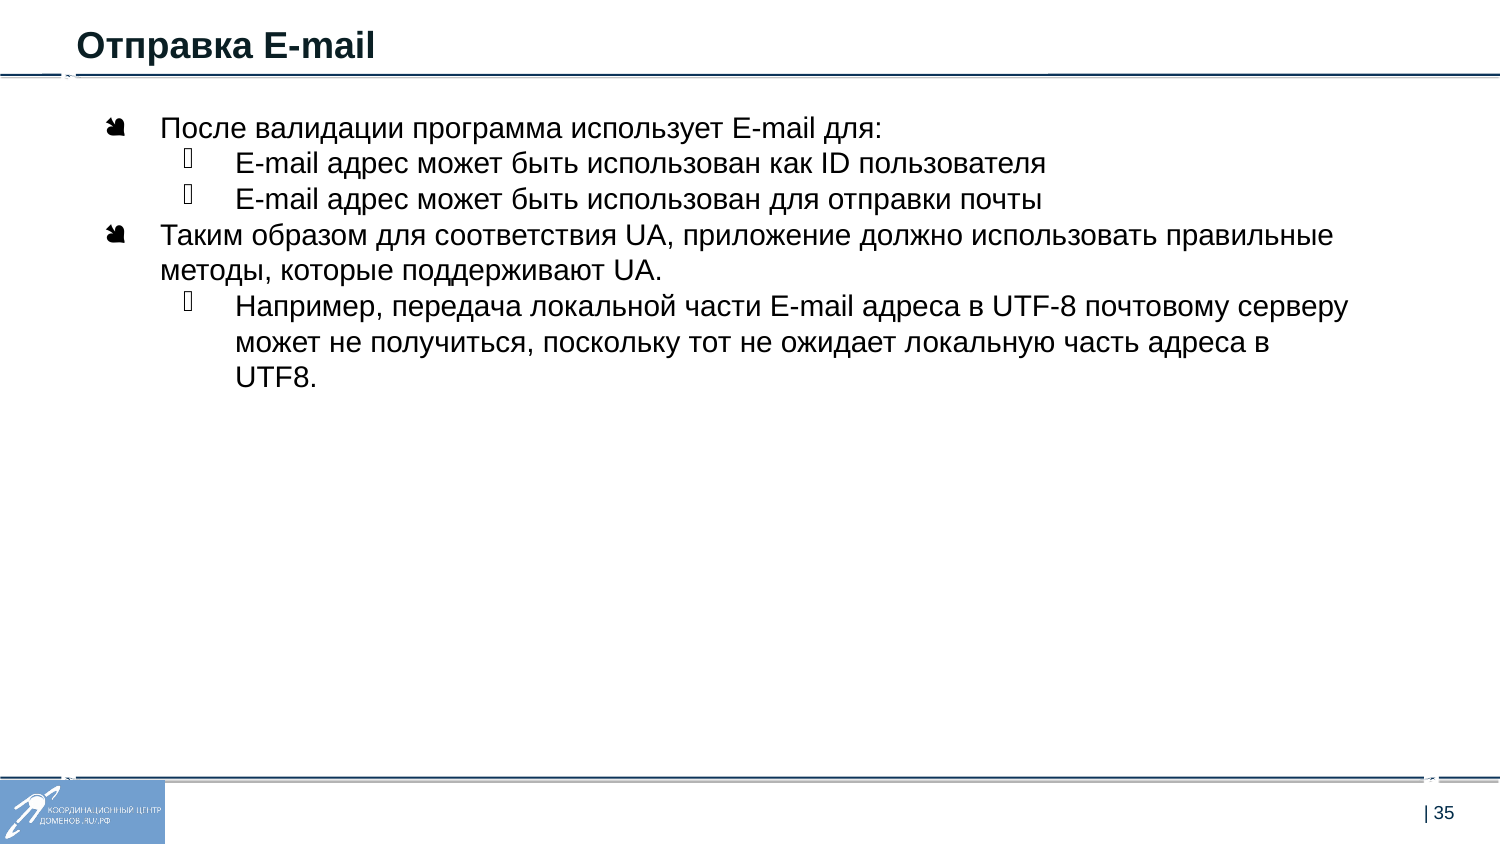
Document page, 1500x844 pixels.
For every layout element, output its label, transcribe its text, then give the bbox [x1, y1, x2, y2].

list После валидации программа использует E-mail для: E-mail адрес может быть использован как ID пользователя E-mail адрес может быть использован для отправки почты Таким образом для соответствия UA, приложение должно использовать правильные методы, которые поддерживают UA. Например, передача локальной части E-mail адреса в UTF-8 почтовому серверу может не получиться, поскольку тот не ожидает локальную часть адреса в UTF8. [70, 93, 1368, 656]
title Отправка E-mail [61, 5, 1376, 62]
picture [0, 779, 166, 844]
